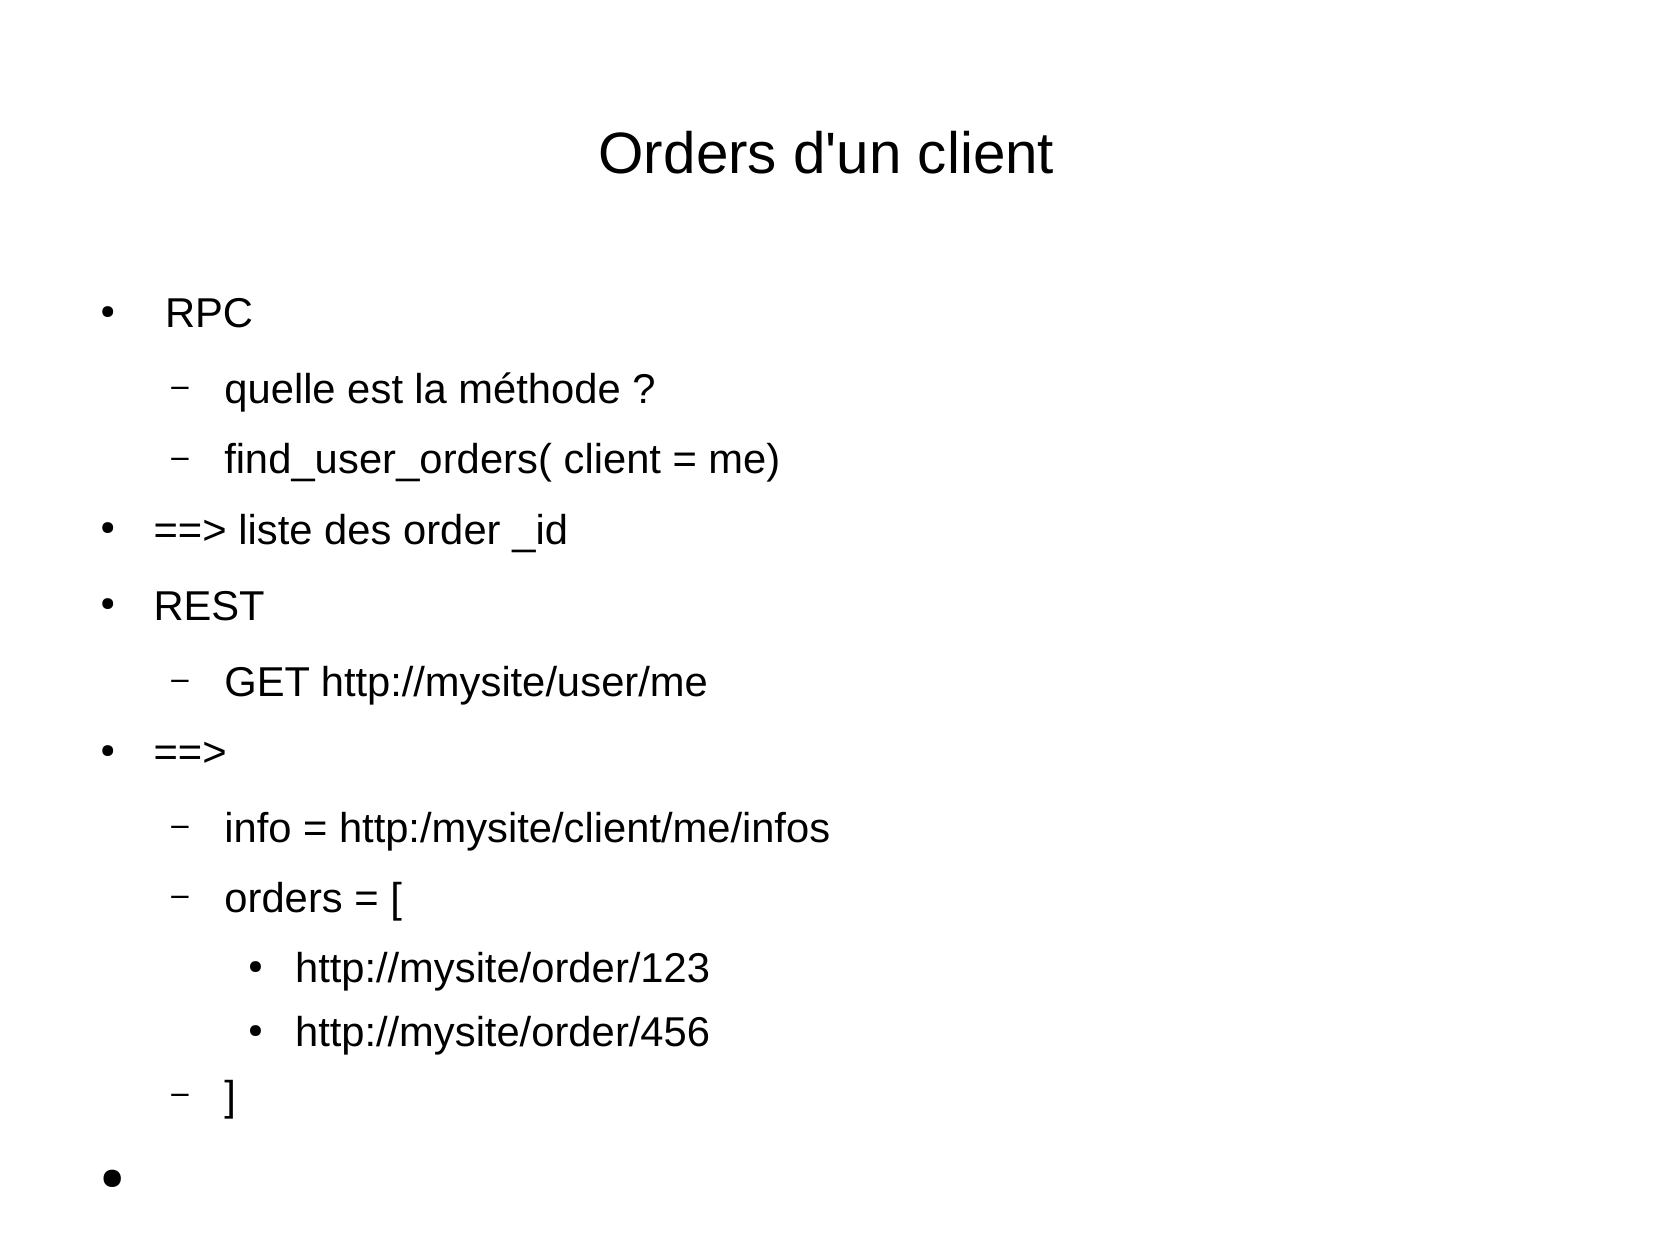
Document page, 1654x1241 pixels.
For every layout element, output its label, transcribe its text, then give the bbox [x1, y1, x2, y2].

title Orders d'un client [82, 49, 1571, 257]
list RPC quelle est la méthode ? find_user_orders( client = me) ==> liste des order _id REST GET http://mysite/user/me ==> info = http:/mysite/client/me/infos orders = [ http://mysite/order/123 http://mysite/order/456 ] [82, 290, 1571, 1218]
